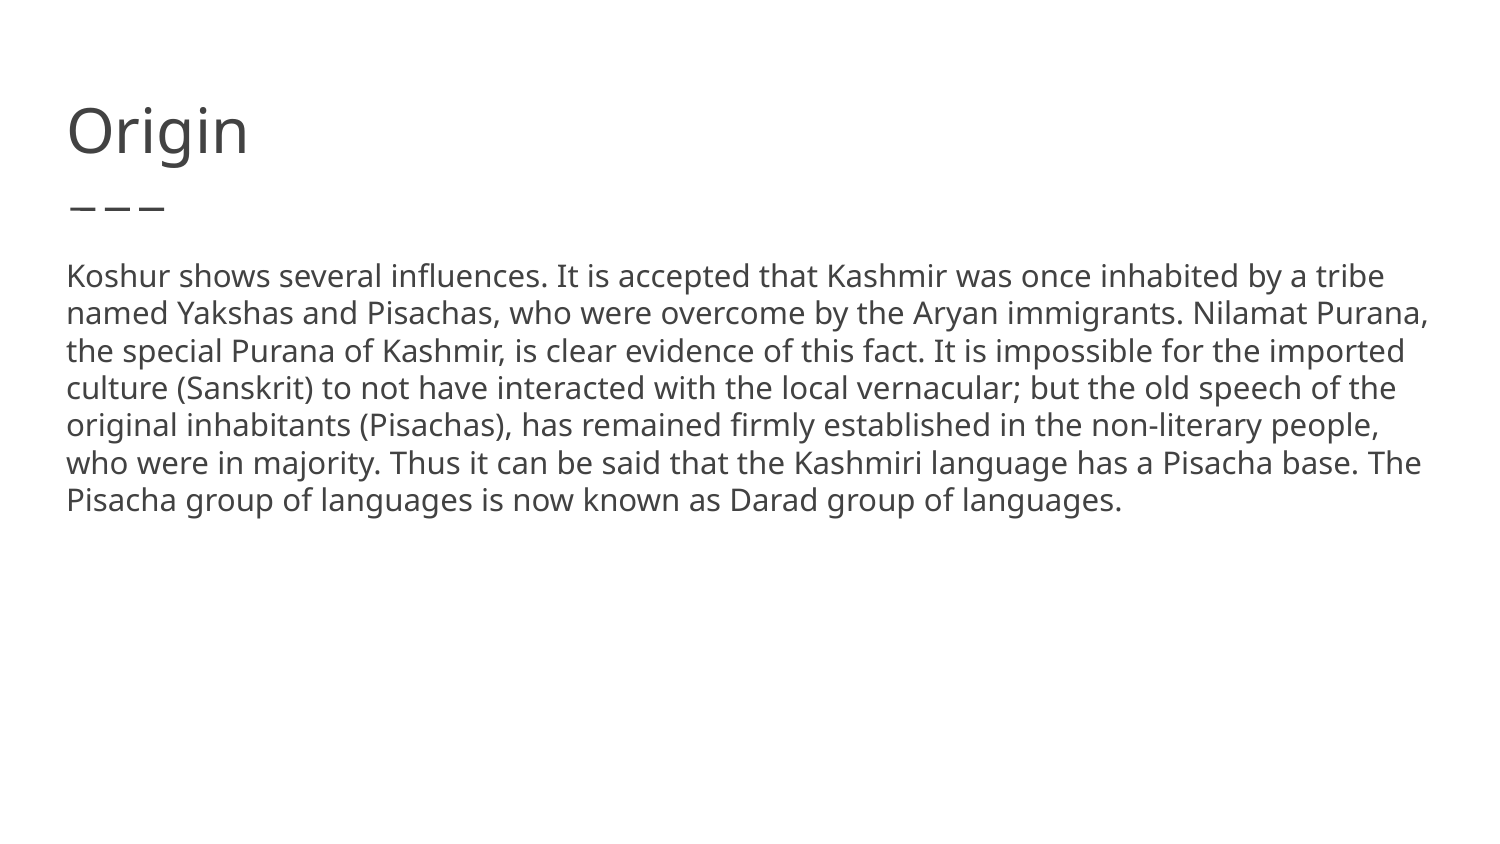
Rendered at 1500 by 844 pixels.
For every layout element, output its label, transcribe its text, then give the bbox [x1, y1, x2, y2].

list Koshur shows several influences. It is accepted that Kashmir was once inhabited by a tribe named Yakshas and Pisachas, who were overcome by the Aryan immigrants. Nilamat Purana, the special Purana of Kashmir, is clear evidence of this fact. It is impossible for the imported culture (Sanskrit) to not have interacted with the local vernacular; but the old speech of the original inhabitants (Pisachas), has remained firmly established in the non-literary people, who were in majority. Thus it can be said that the Kashmiri language has a Pisacha base. The Pisacha group of languages is now known as Darad group of languages. [51, 240, 1449, 750]
title Origin [51, 61, 1449, 182]
